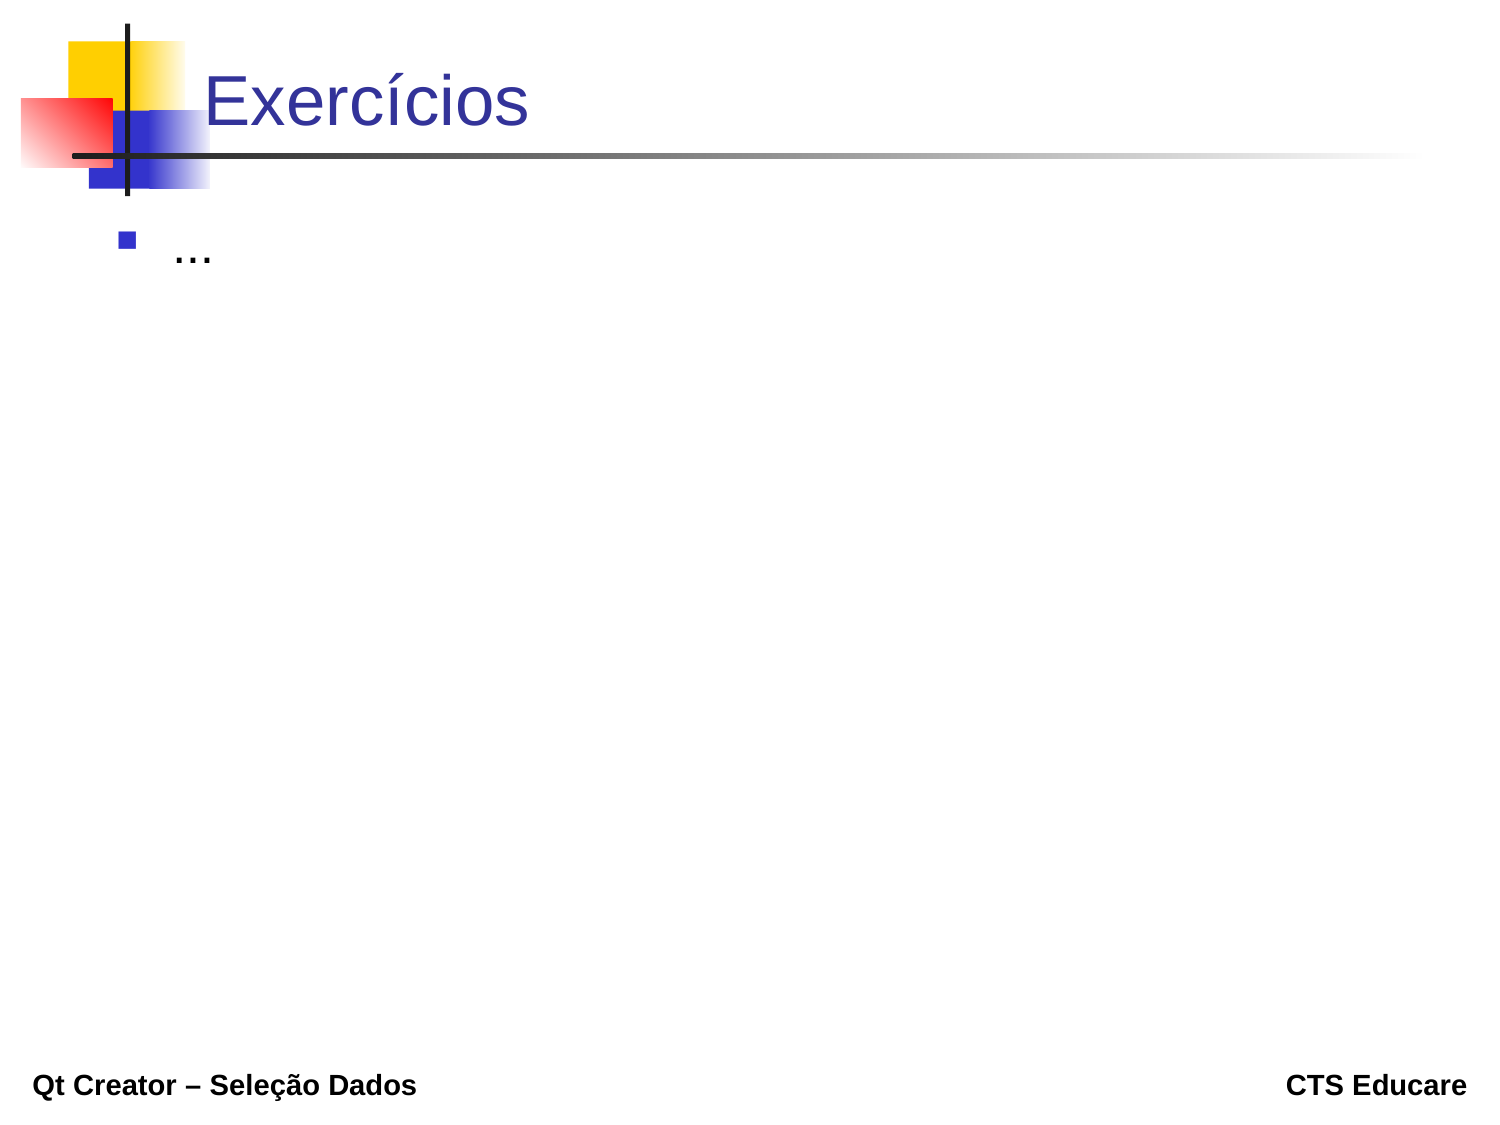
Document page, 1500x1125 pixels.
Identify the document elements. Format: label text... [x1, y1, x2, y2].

title Exercícios [188, 46, 1468, 149]
list ... [100, 206, 1447, 1024]
